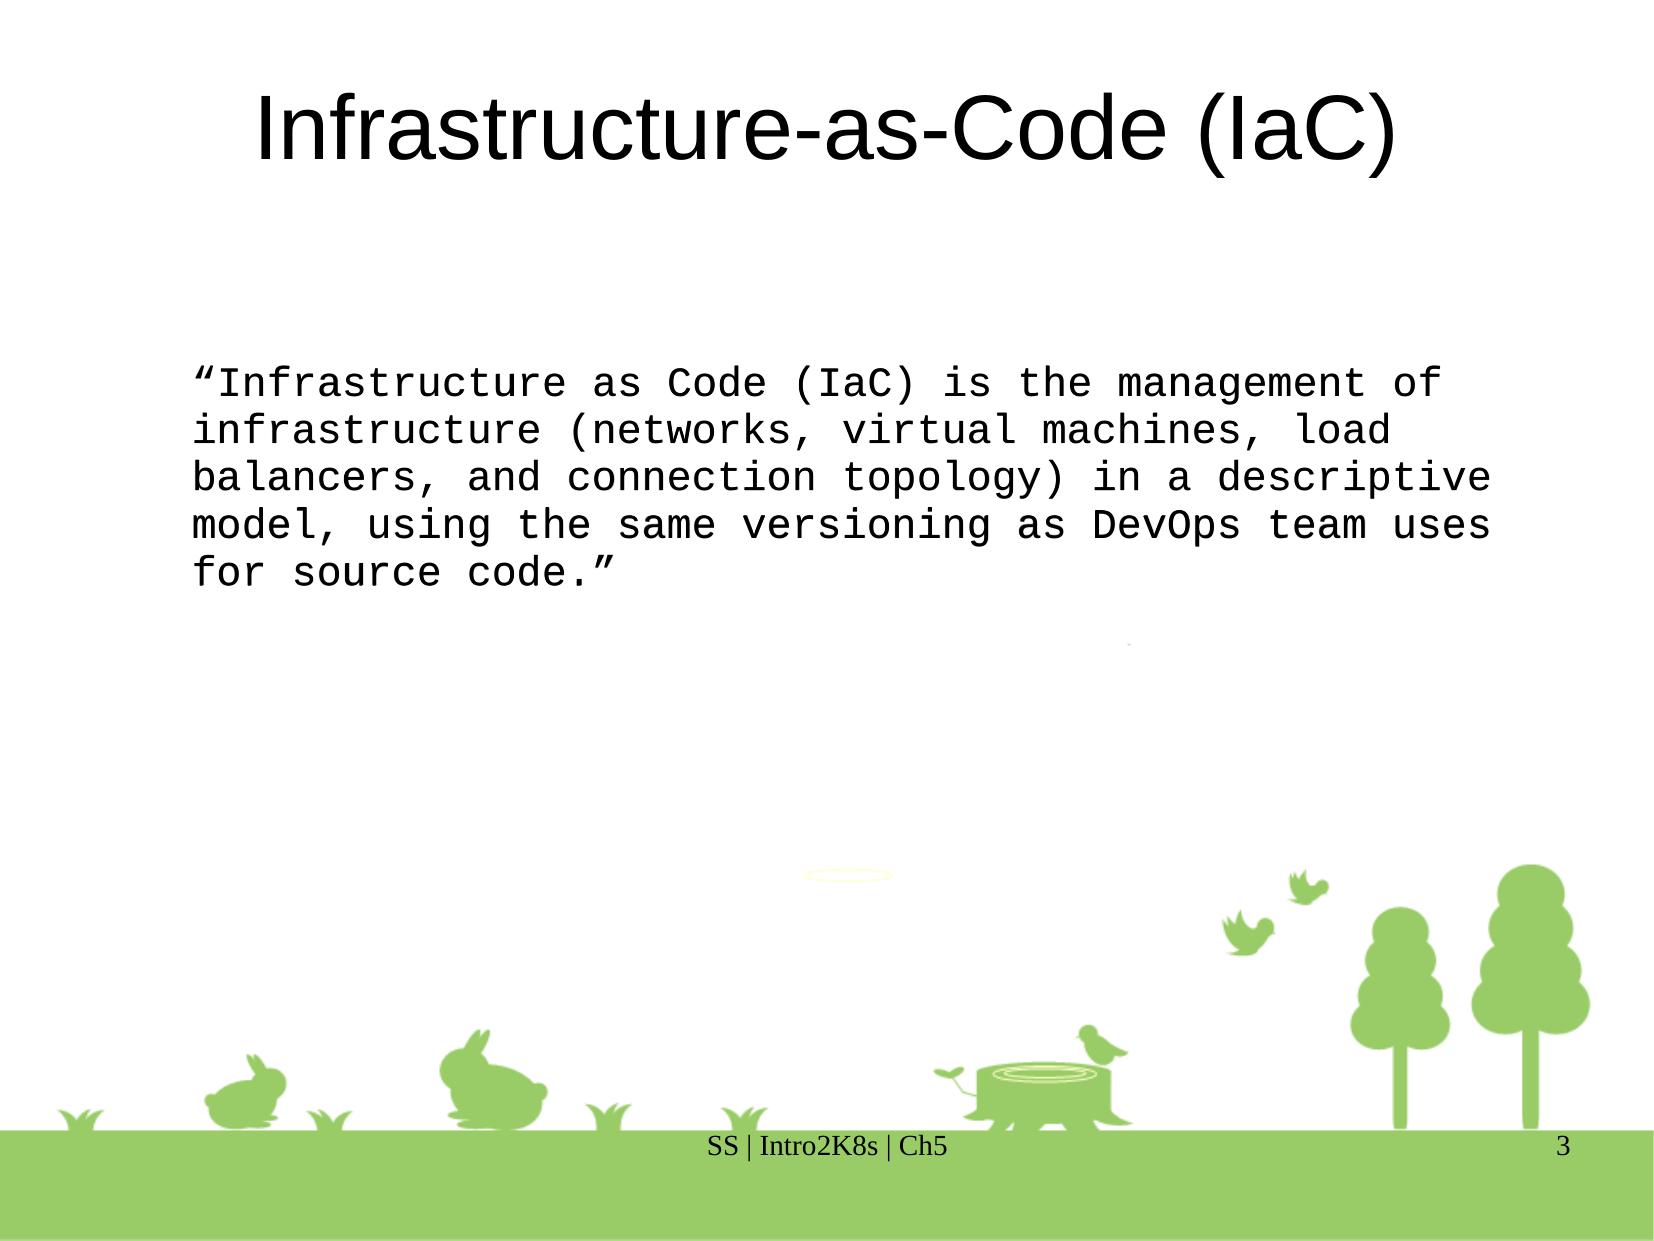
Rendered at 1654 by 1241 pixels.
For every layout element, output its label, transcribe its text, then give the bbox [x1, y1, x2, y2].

title Infrastructure-as-Code (IaC) [59, 56, 1595, 200]
picture [0, 0, 1654, 1241]
text_box “Infrastructure as Code (IaC) is the management of infrastructure (networks, virtual machines, load balancers, and connection topology) in a descriptive model, using the same versioning as DevOps team uses for source code.” [177, 354, 1512, 748]
